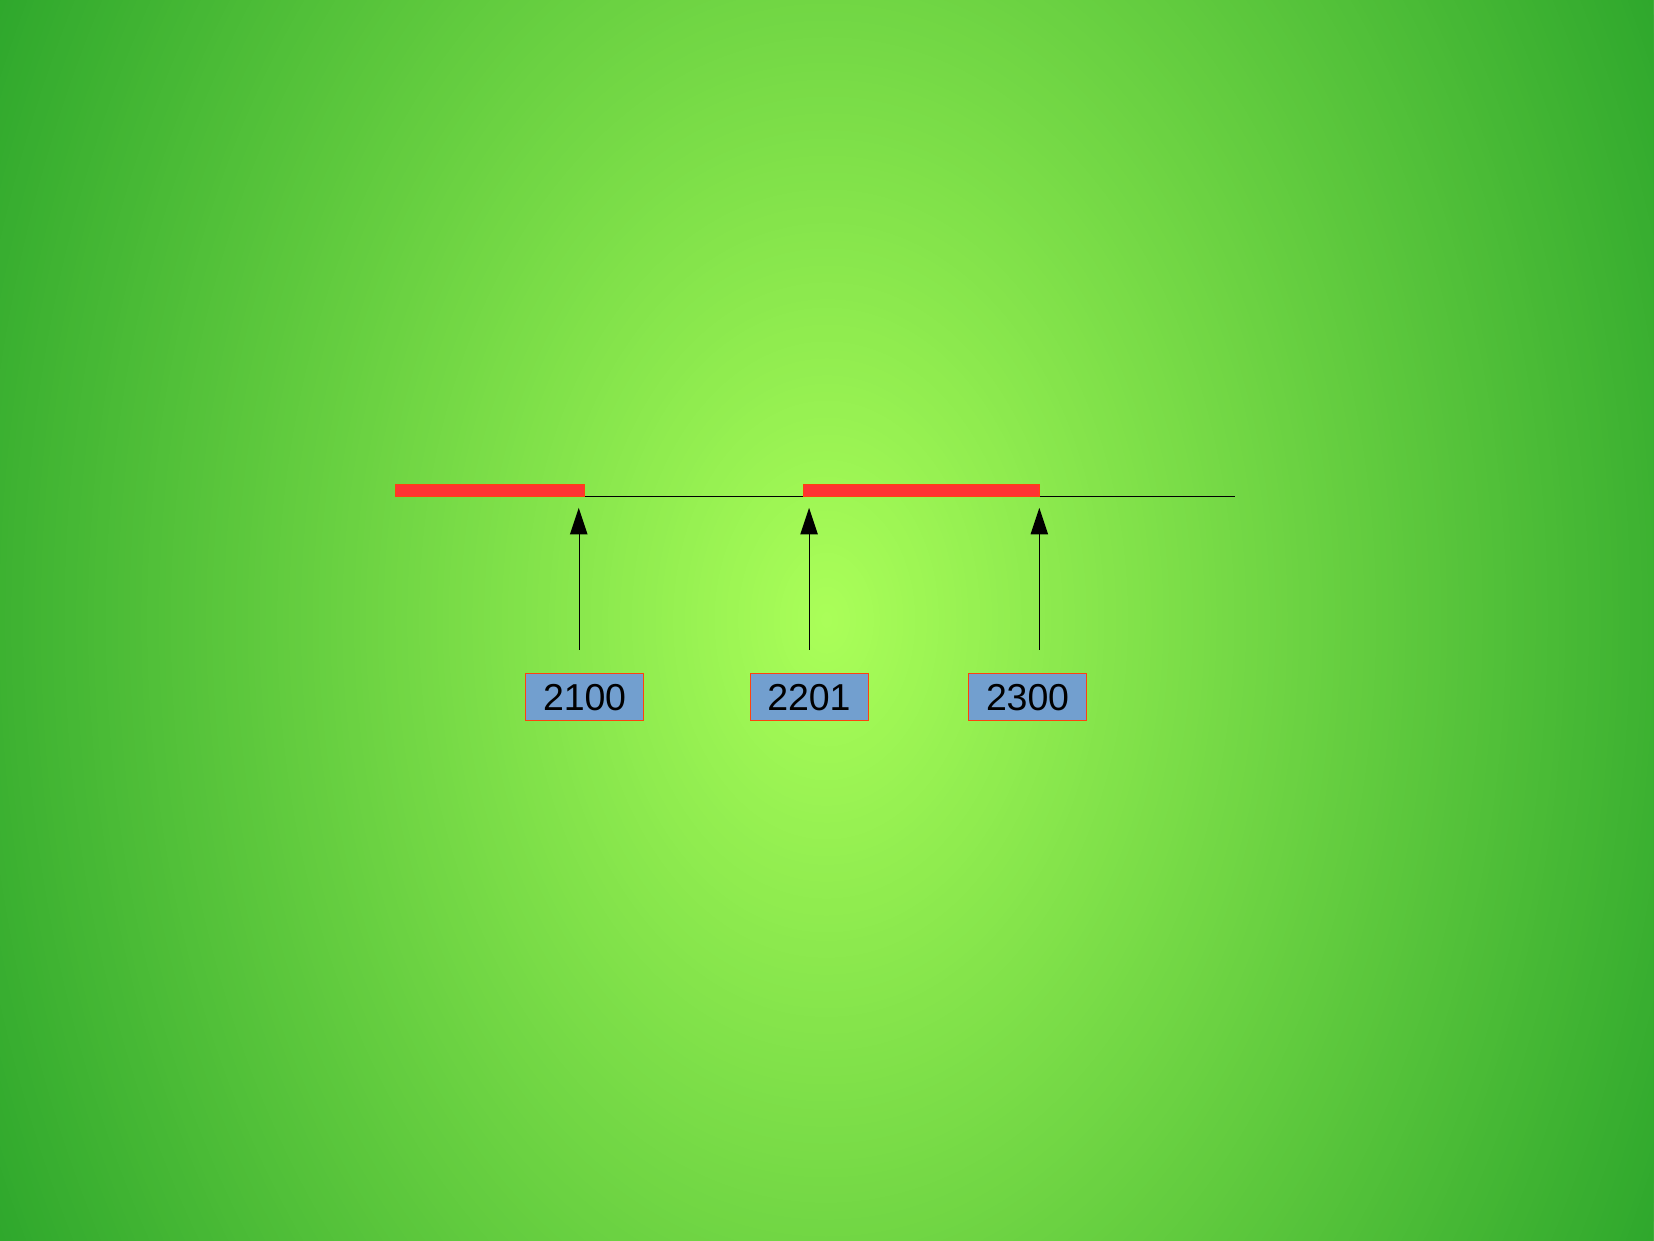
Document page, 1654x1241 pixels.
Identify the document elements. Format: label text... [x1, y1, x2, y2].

text_box [395, 484, 585, 497]
text_box 2300 [968, 673, 1087, 721]
text_box [803, 484, 1040, 497]
text_box 2100 [525, 673, 644, 721]
text_box 2201 [750, 673, 869, 721]
